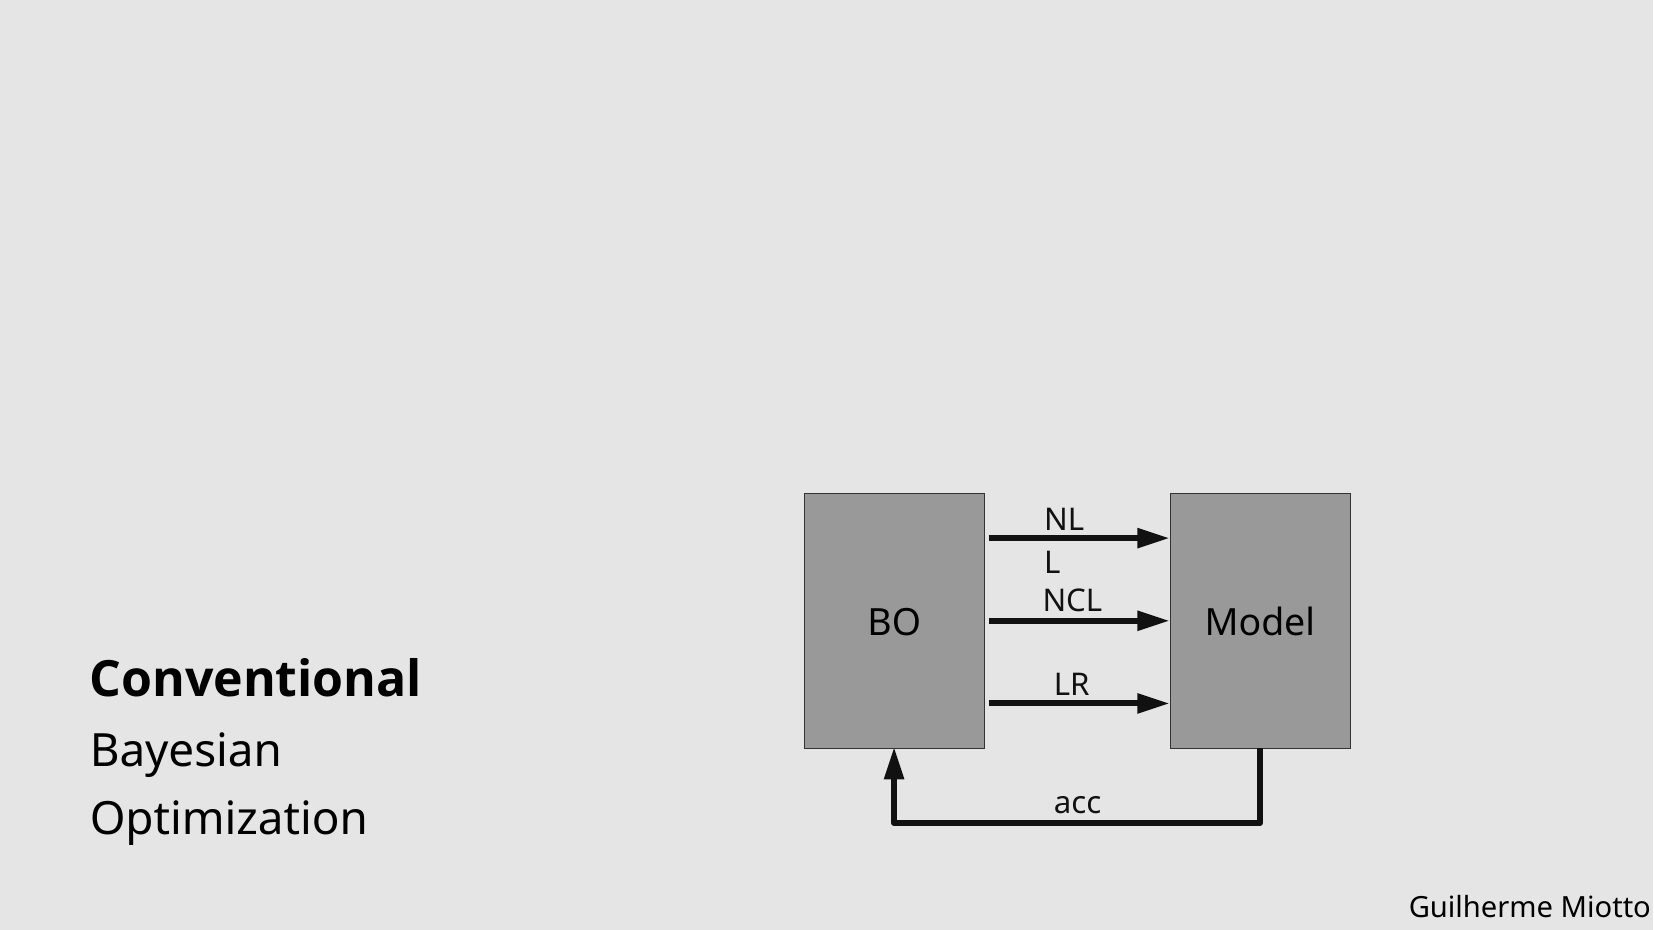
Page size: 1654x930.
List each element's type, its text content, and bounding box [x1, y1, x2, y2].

text_box BO [804, 493, 985, 749]
text_box Conventional Bayesian Optimization [75, 635, 466, 878]
text_box acc [1038, 773, 1114, 824]
text_box Model [1170, 493, 1351, 749]
text_box Guilherme Miotto [1394, 879, 1648, 927]
text_box NCL [1027, 570, 1116, 621]
text_box NLL [1029, 489, 1115, 541]
text_box LR [1038, 654, 1105, 706]
